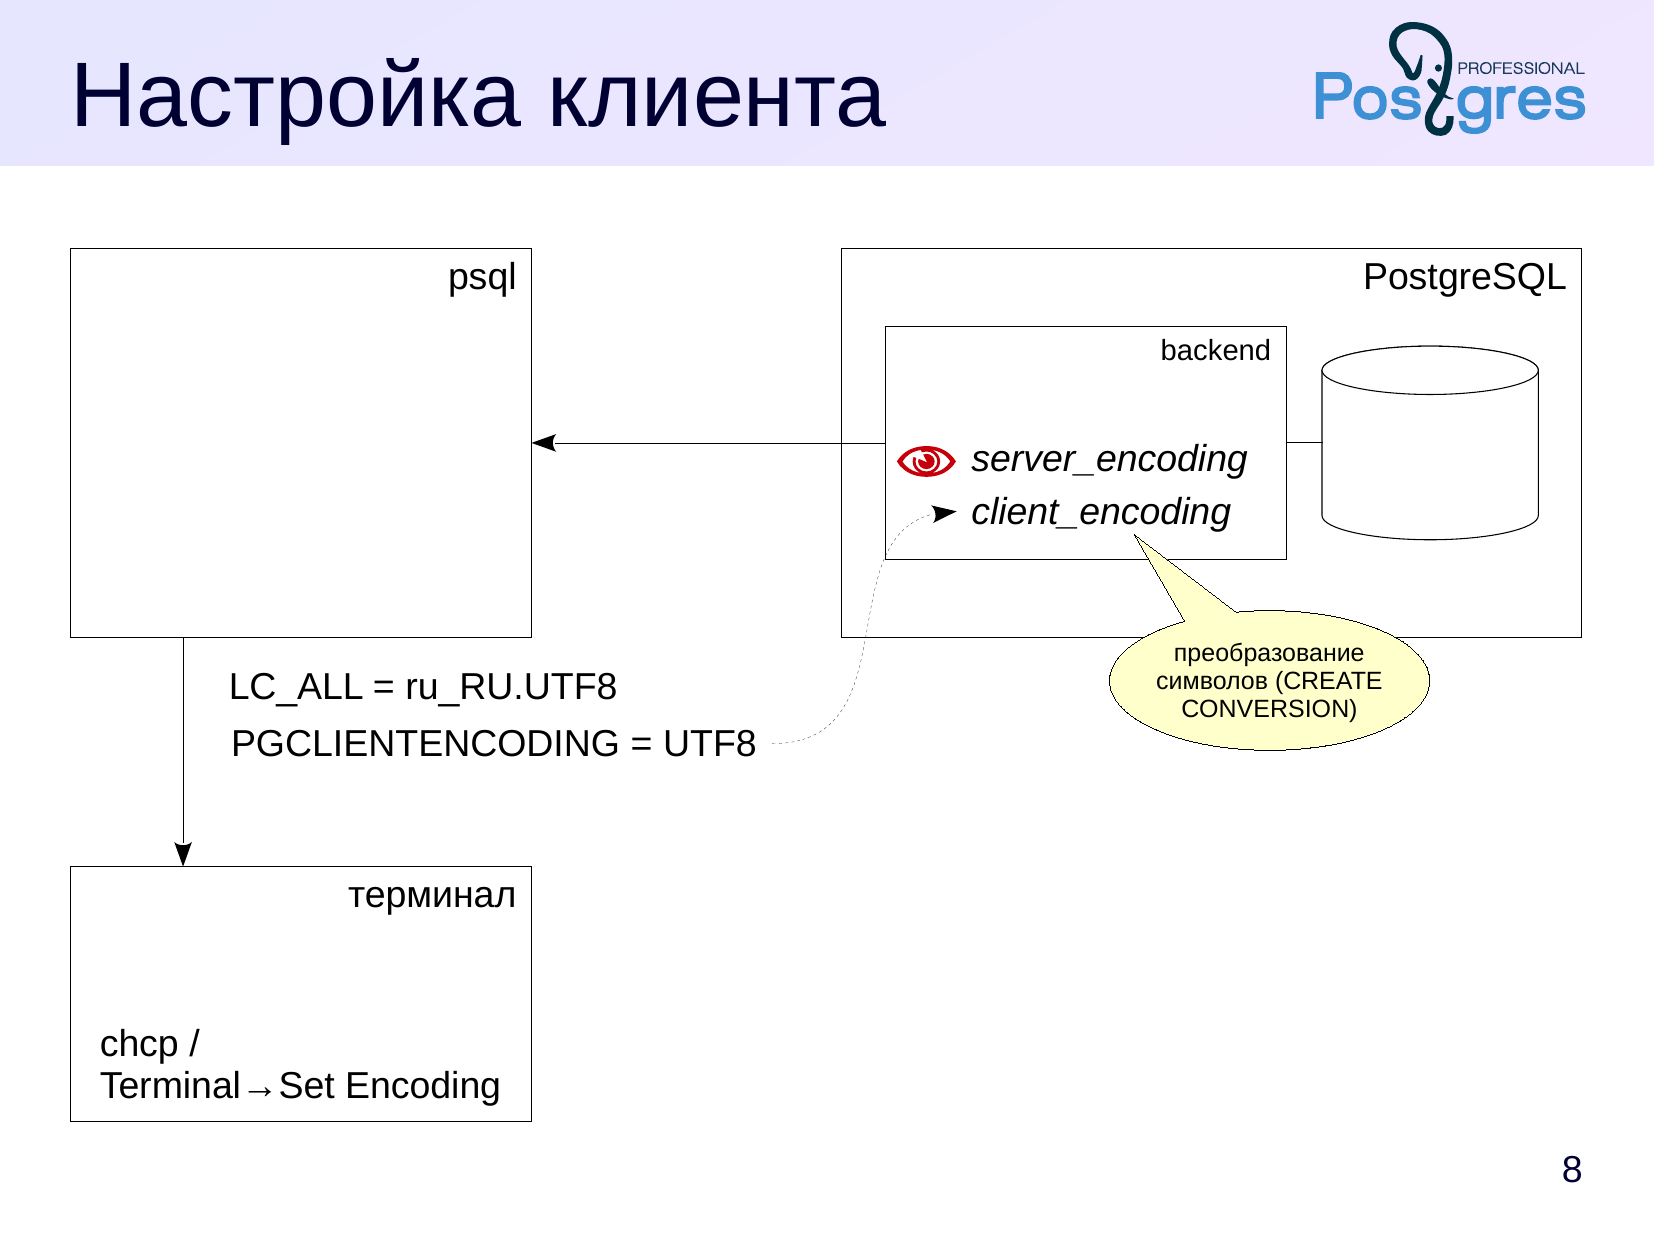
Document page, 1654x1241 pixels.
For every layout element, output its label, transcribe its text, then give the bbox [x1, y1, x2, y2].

text_box PGCLIENTENCODING = UTF8 [216, 715, 773, 773]
text_box терминал [70, 866, 532, 1122]
text_box backend [885, 326, 1287, 560]
text_box client_encoding [956, 482, 1246, 540]
text_box PostgreSQL [841, 248, 1582, 638]
text_box [1322, 372, 1539, 540]
text_box psql [70, 248, 532, 638]
text_box PostgreSQL [841, 444, 1184, 638]
text_box [896, 446, 956, 477]
text_box backend [903, 451, 937, 471]
text_box chcp / Terminal→Set Encoding [85, 1015, 532, 1157]
title Настройка клиента [70, 43, 1241, 147]
text_box LC_ALL = ru_RU.UTF8 [214, 657, 633, 715]
text_box server_encoding [956, 429, 1263, 487]
text_box backend [937, 452, 949, 471]
text_box преобразование символов (CREATE CONVERSION) [1109, 534, 1430, 751]
